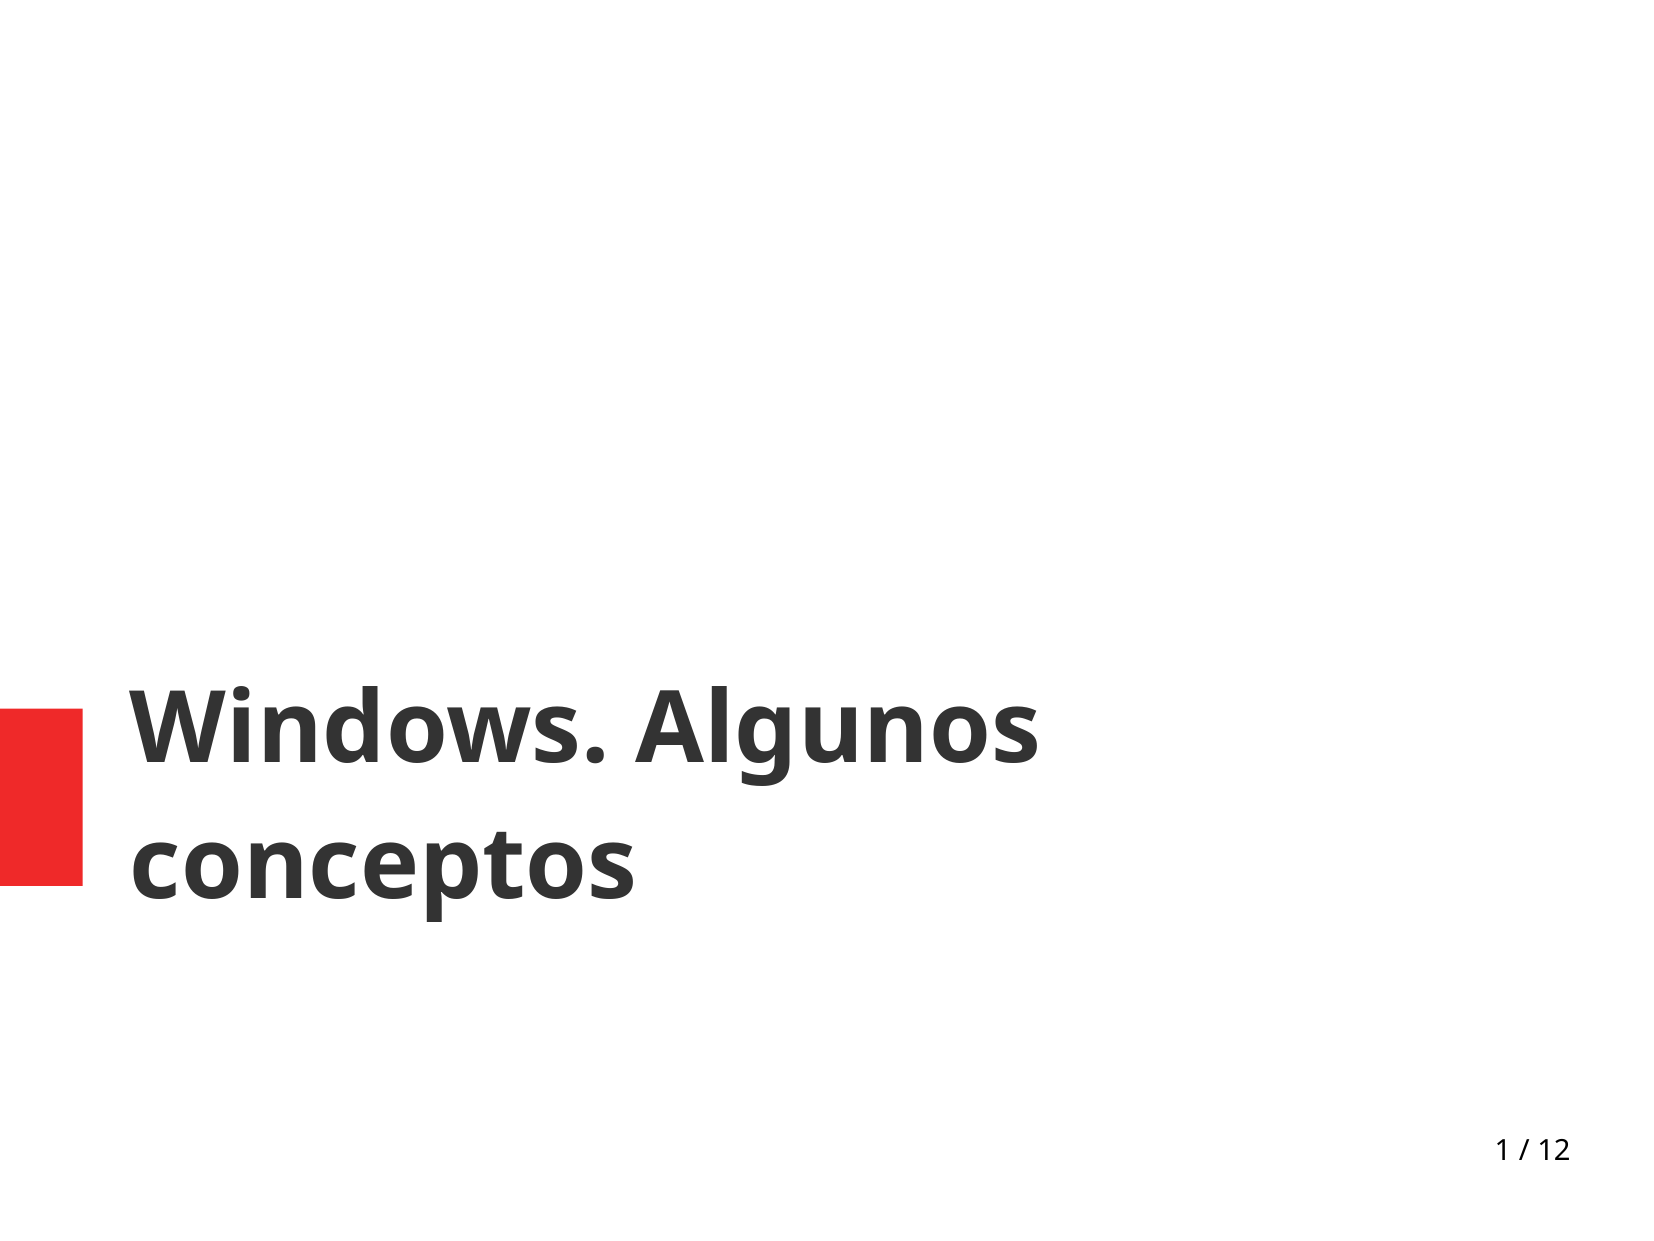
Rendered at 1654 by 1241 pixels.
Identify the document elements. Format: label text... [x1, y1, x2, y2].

title Windows. Algunos conceptos [129, 655, 1536, 928]
